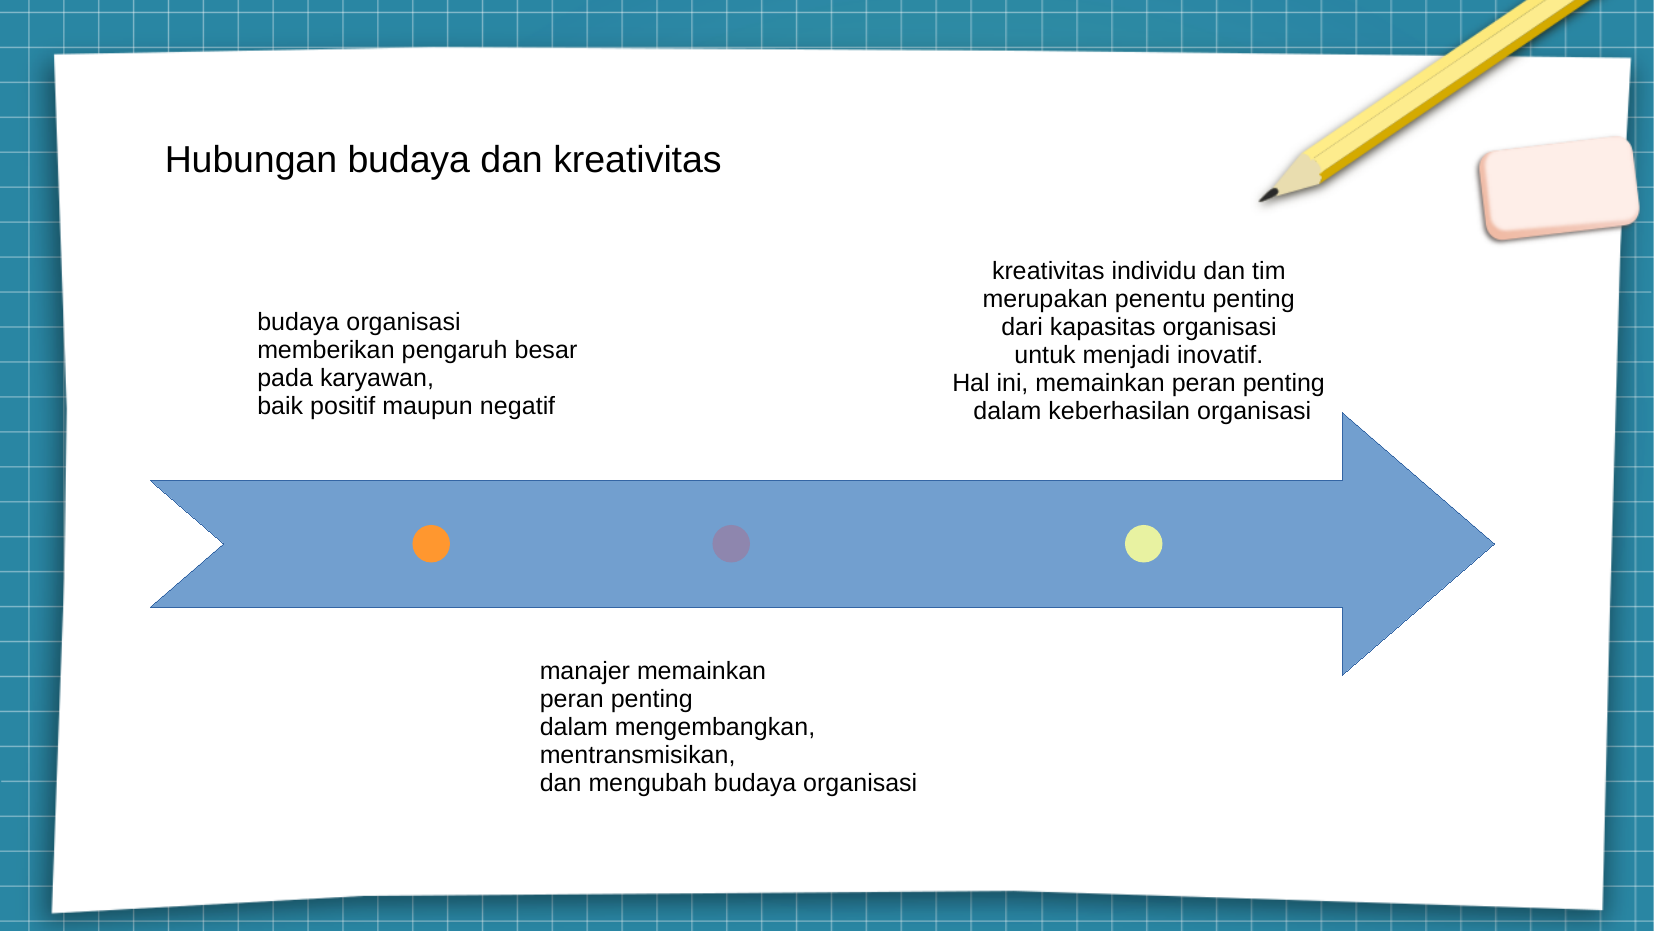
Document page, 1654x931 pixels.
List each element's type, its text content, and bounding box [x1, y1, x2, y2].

text_box Hubungan budaya dan kreativitas [150, 130, 737, 188]
picture [0, 0, 1654, 931]
text_box kreativitas individu dan tim merupakan penentu penting dari kapasitas organisasi untuk menjadi inovatif. Hal ini, memainkan peran penting dalam keberhasilan organisasi [937, 249, 1348, 433]
text_box manajer memainkan peran penting dalam mengembangkan, mentransmisikan, dan mengubah budaya organisasi [525, 649, 934, 805]
text_box budaya organisasi memberikan pengaruh besar pada karyawan, baik positif maupun negatif [242, 300, 601, 427]
text_box [150, 417, 1495, 676]
